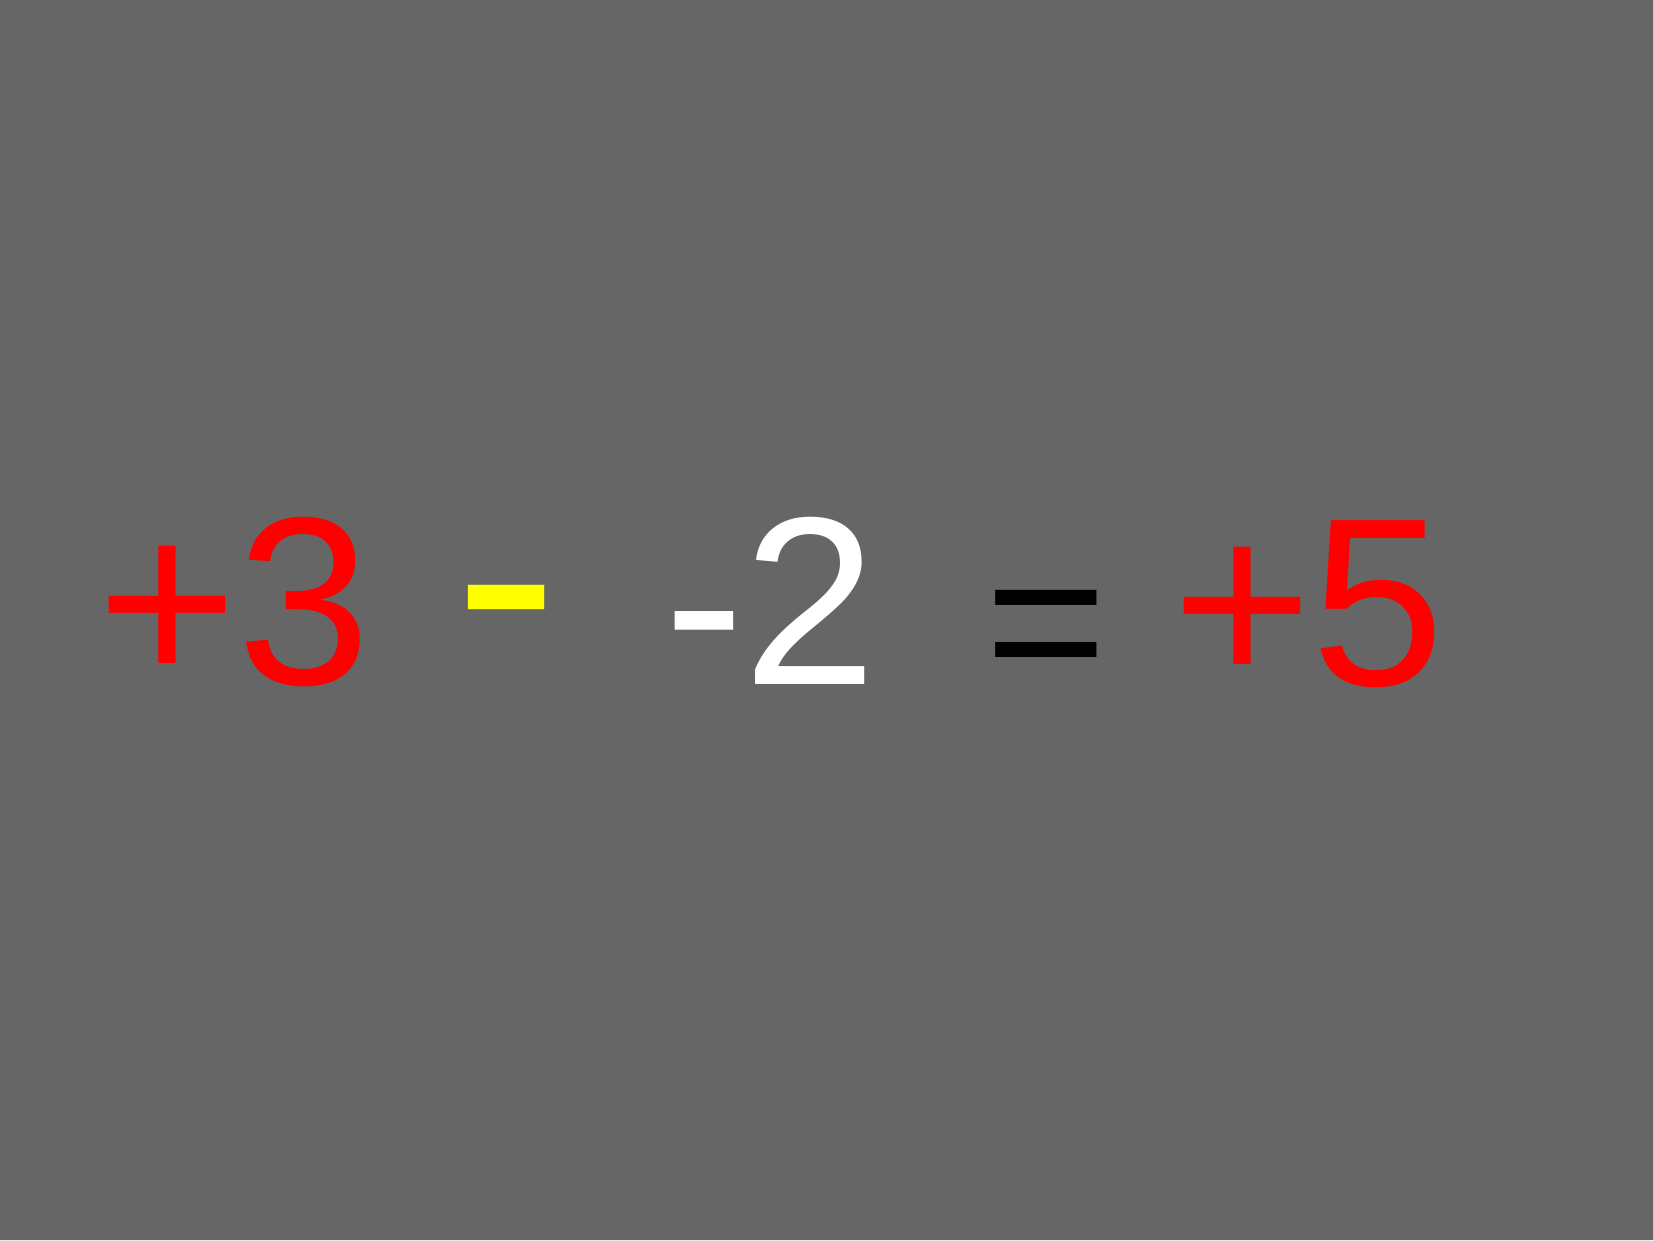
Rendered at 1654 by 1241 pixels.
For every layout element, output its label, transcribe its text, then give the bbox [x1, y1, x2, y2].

text_box - [439, 389, 591, 754]
text_box [0, 0, 1654, 1241]
text_box +5 [1157, 461, 1494, 745]
text_box = [970, 496, 1123, 745]
text_box -2 [649, 460, 893, 744]
text_box +3 [82, 460, 419, 743]
